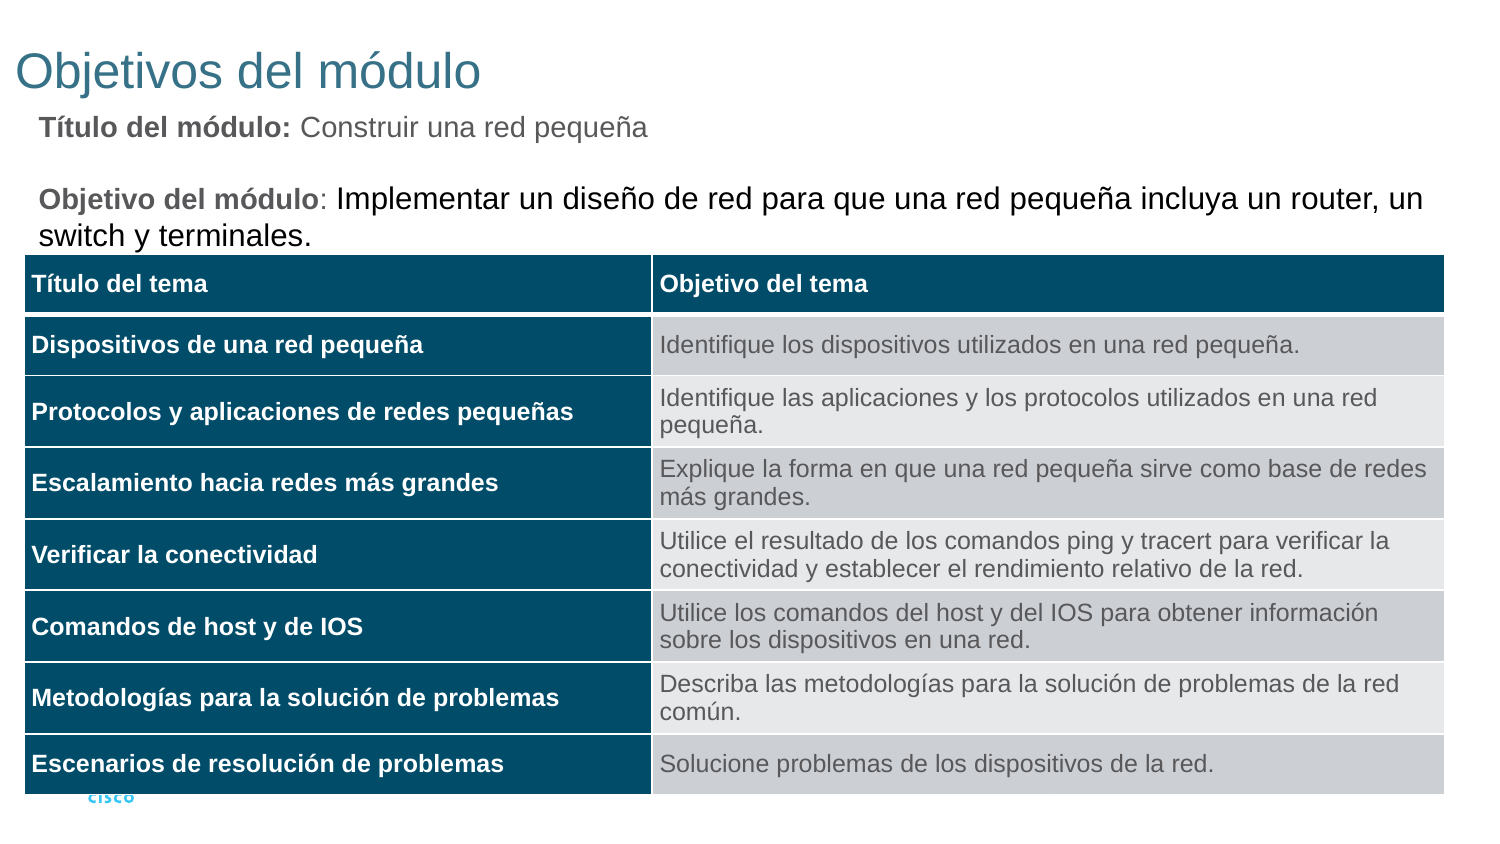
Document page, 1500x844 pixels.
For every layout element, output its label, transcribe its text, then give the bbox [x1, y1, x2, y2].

table_cell Identifique las aplicaciones y los protocolos utilizados en una red pequeña. [653, 376, 1444, 446]
table_cell Comandos de host y de IOS [25, 591, 651, 661]
list Título del módulo: Construir una red pequeña Objetivo del módulo: Implementar un diseño de red para que una red pequeña incluya un router, un switch y terminales. [23, 100, 1476, 225]
table_cell Escenarios de resolución de problemas [25, 735, 651, 794]
table_cell Verificar la conectividad [25, 520, 651, 589]
table_cell Solucione problemas de los dispositivos de la red. [653, 735, 1444, 794]
table_cell Utilice los comandos del host y del IOS para obtener información sobre los dispositivos en una red. [653, 591, 1444, 661]
table_header Título del tema [25, 255, 651, 312]
table_header Objetivo del tema [653, 255, 1444, 312]
table_cell Identifique los dispositivos utilizados en una red pequeña. [653, 317, 1444, 375]
table_cell Describa las metodologías para la solución de problemas de la red común. [653, 663, 1444, 733]
table_cell Explique la forma en que una red pequeña sirve como base de redes más grandes. [653, 448, 1444, 518]
table_cell Escalamiento hacia redes más grandes [25, 448, 651, 518]
table_cell Metodologías para la solución de problemas [25, 663, 651, 733]
table_cell Dispositivos de una red pequeña [25, 317, 651, 375]
table_cell Protocolos y aplicaciones de redes pequeñas [25, 376, 651, 446]
title Objetivos del módulo [0, 6, 1500, 131]
table_cell Utilice el resultado de los comandos ping y tracert para verificar la conectividad y establecer el rendimiento relativo de la red. [653, 520, 1444, 589]
